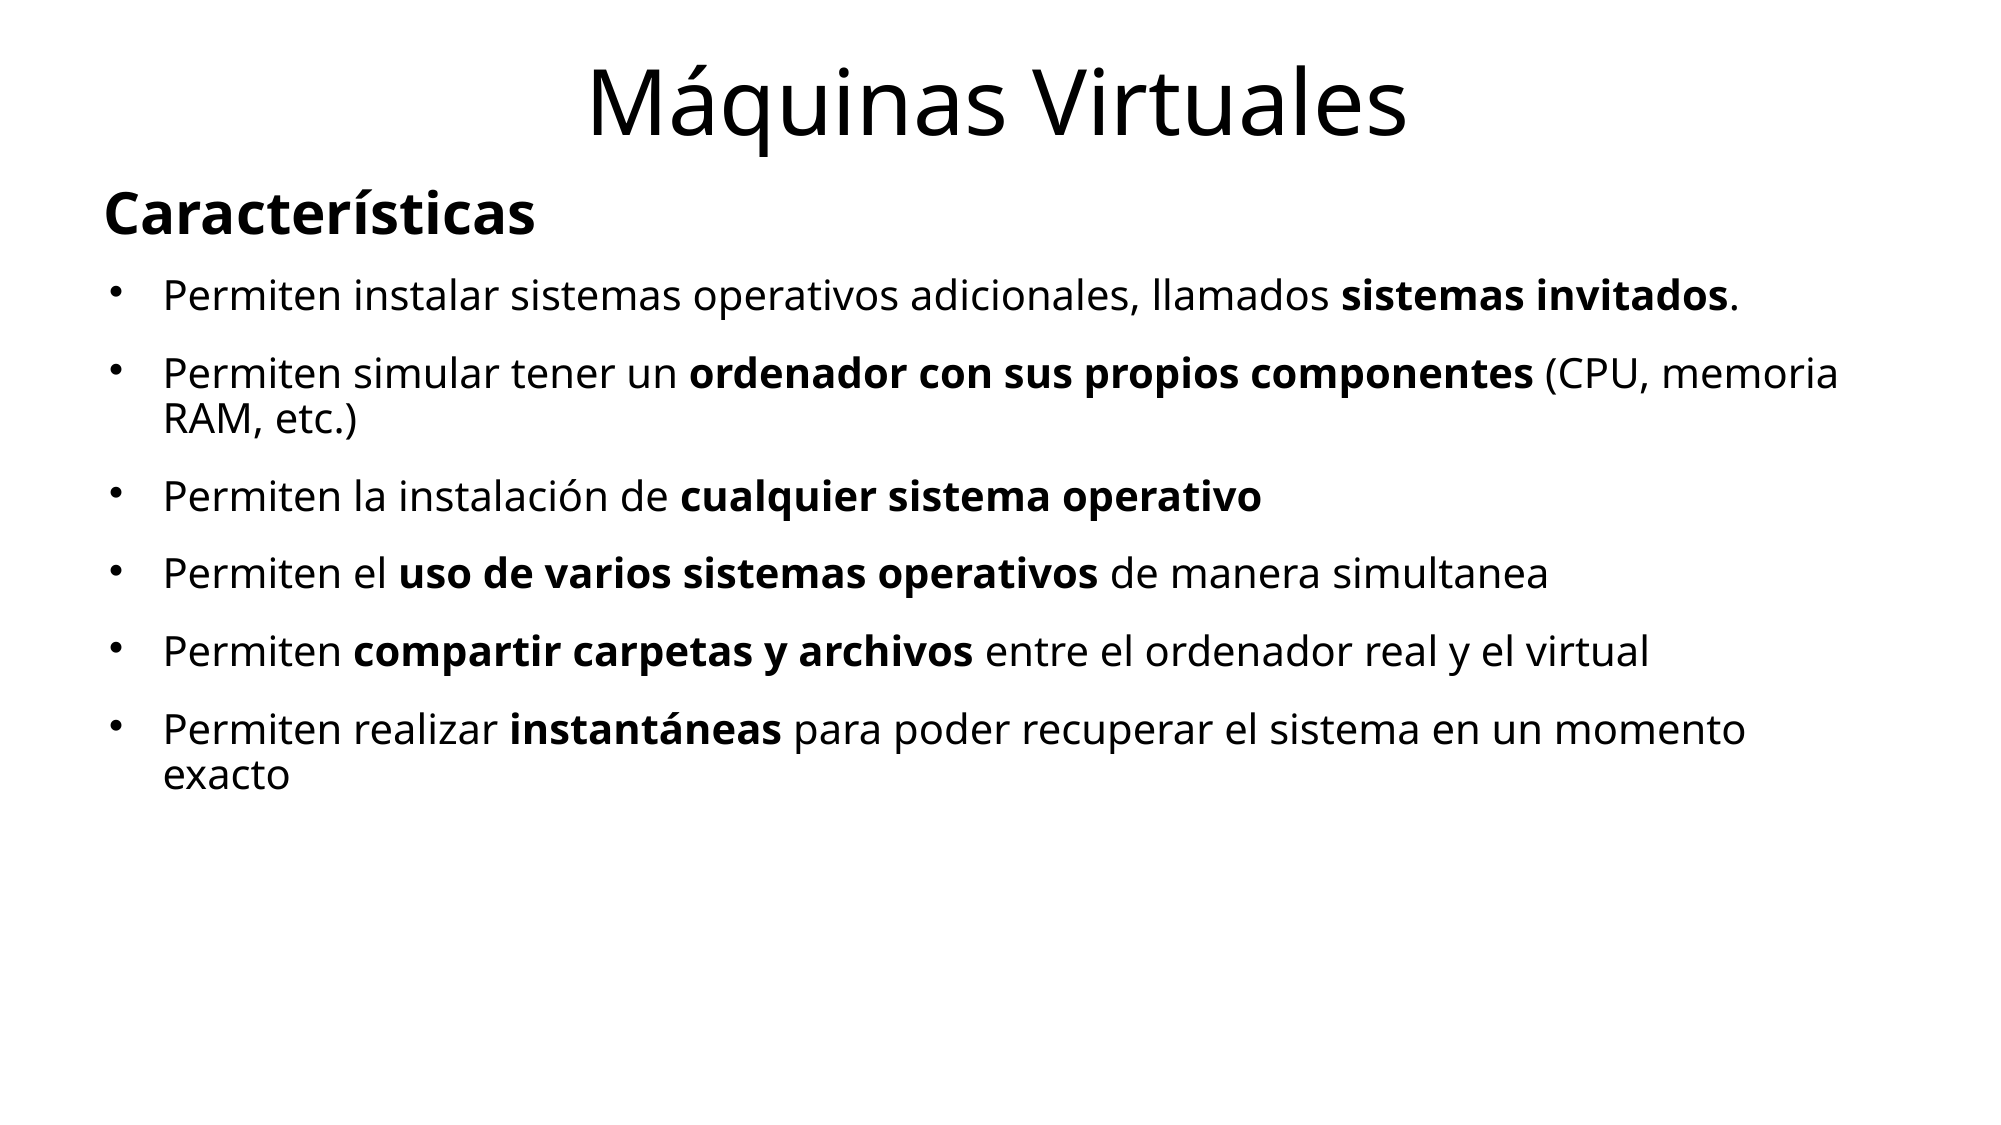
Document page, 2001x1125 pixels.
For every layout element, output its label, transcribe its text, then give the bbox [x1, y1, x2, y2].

list Características Permiten instalar sistemas operativos adicionales, llamados sistemas invitados. Permiten simular tener un ordenador con sus propios componentes (CPU, memoria RAM, etc.) Permiten la instalación de cualquier sistema operativo Permiten el uso de varios sistemas operativos de manera simultanea Permiten compartir carpetas y archivos entre el ordenador real y el virtual Permiten realizar instantáneas para poder recuperar el sistema en un momento exacto [88, 177, 1900, 945]
text_box Máquinas Virtuales [135, 34, 1860, 177]
